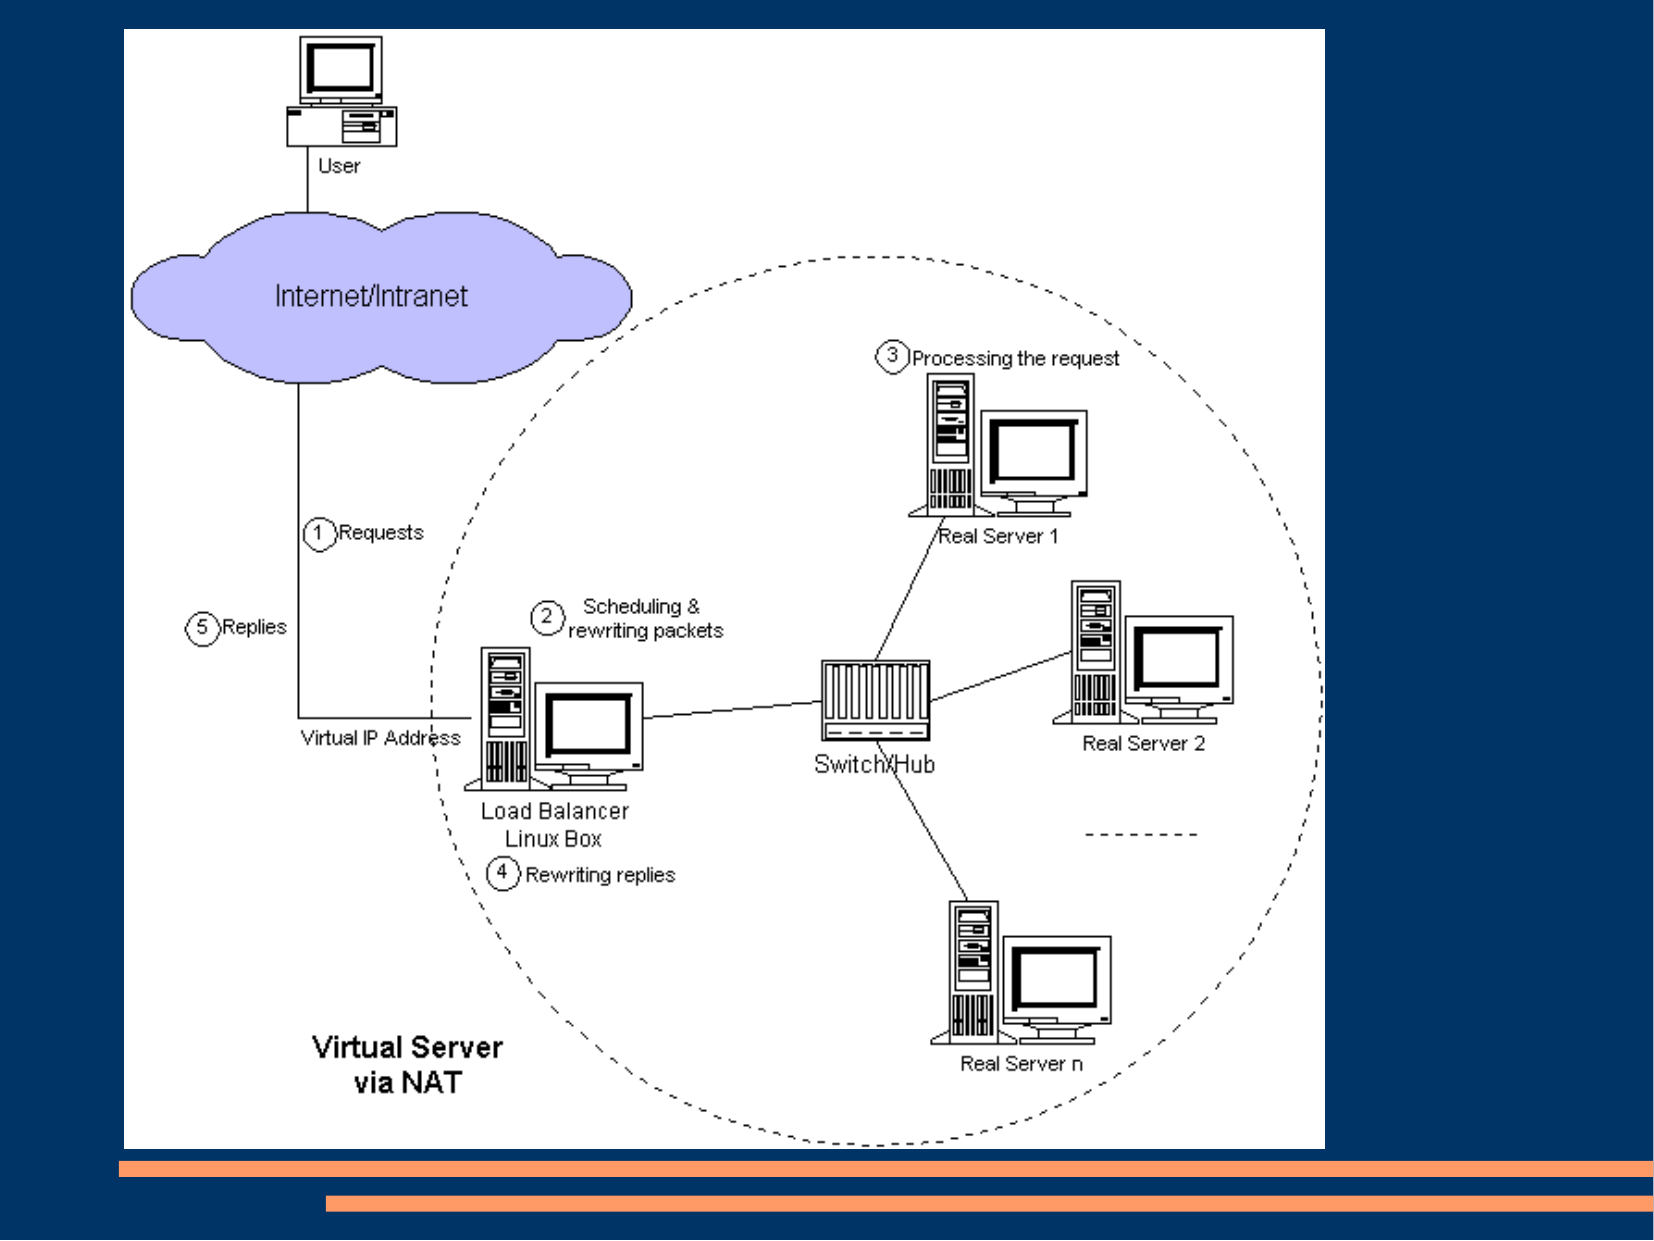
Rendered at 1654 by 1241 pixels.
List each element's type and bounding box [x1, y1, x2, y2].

picture [124, 29, 1325, 1149]
